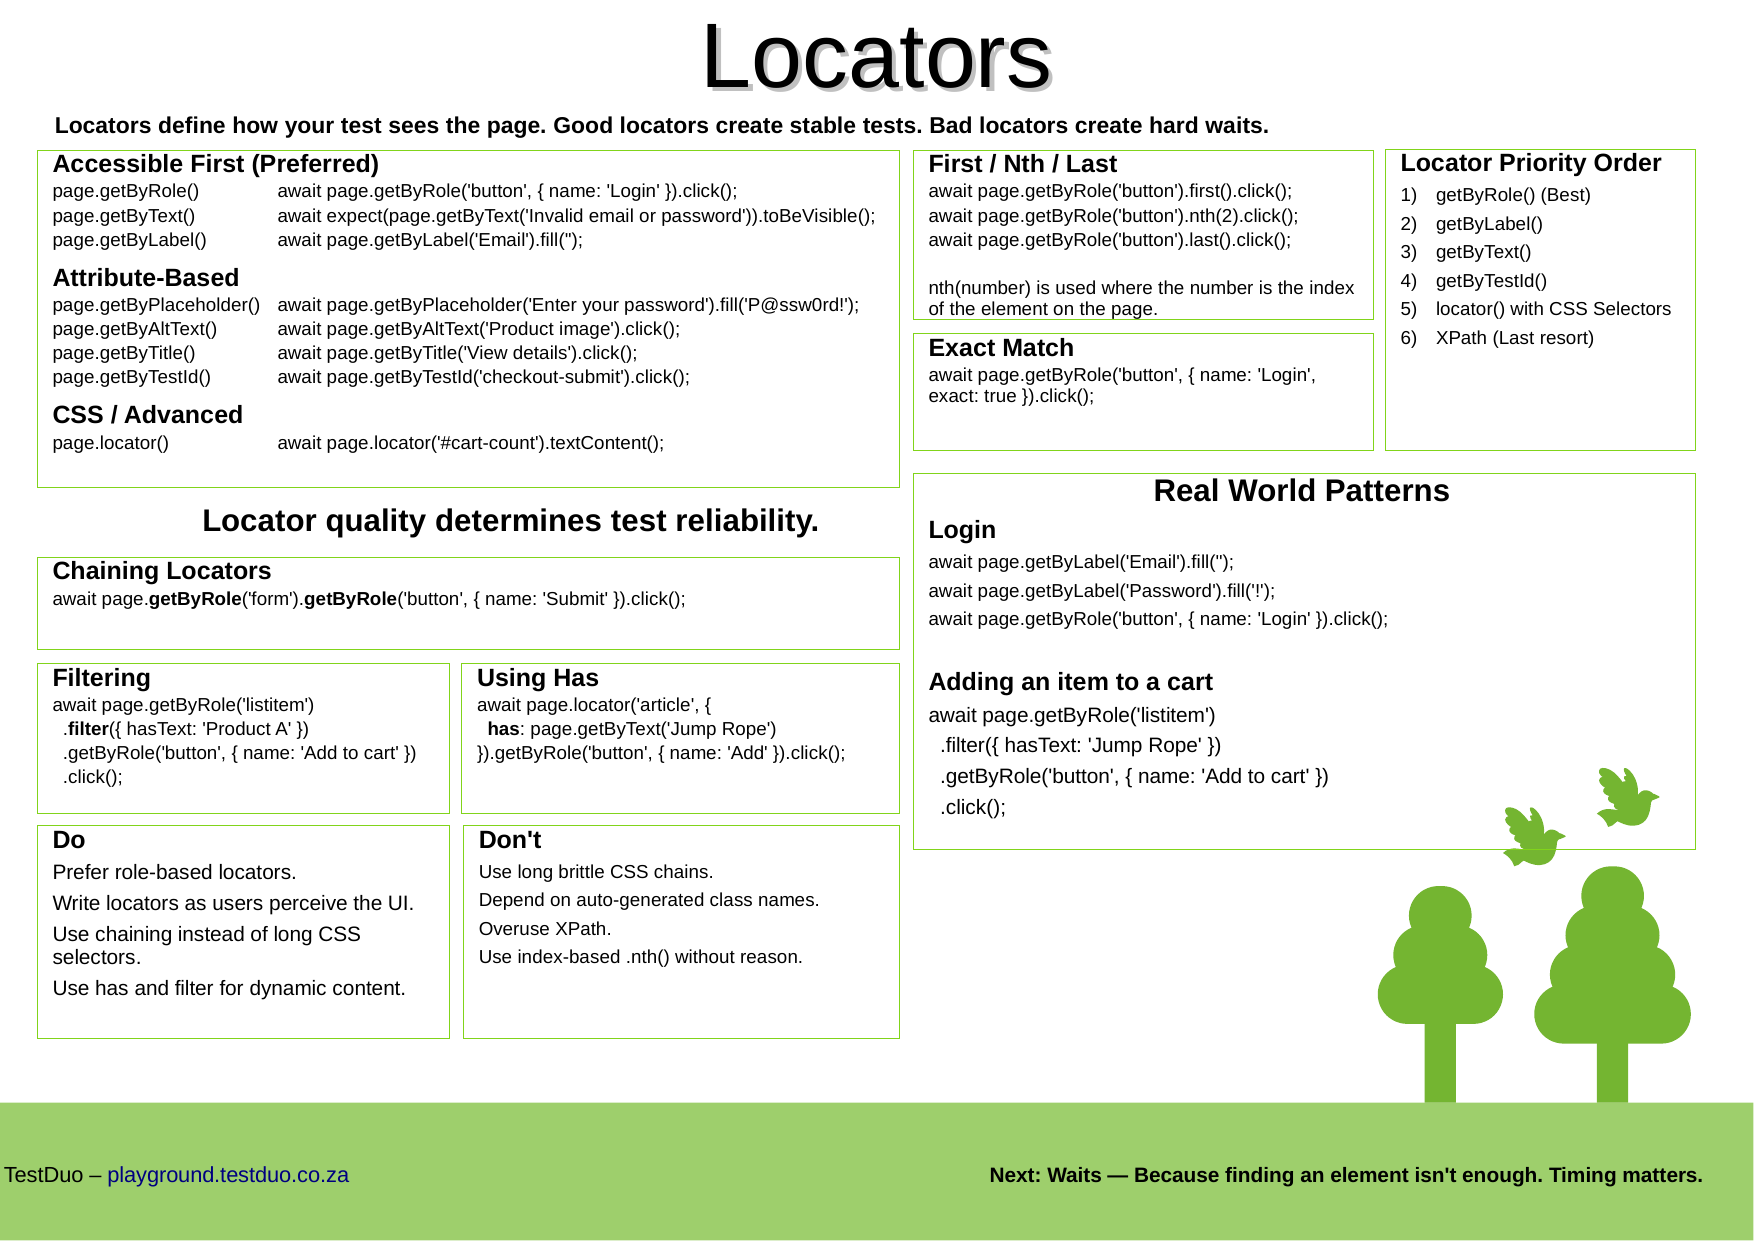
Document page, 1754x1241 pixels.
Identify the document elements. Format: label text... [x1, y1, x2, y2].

text_box First / Nth / Last await page.getByRole('button').first().click(); await page.getByRole('button').nth(2).click(); await page.getByRole('button').last().click(); nth(number) is used where the number is the index of the element on the page. [913, 150, 1374, 320]
text_box Chaining Locators await page.getByRole('form').getByRole('button', { name: 'Submit' }).click(); [37, 557, 900, 650]
text_box Don't Use long brittle CSS chains. Depend on auto-generated class names. Overuse XPath. Use index-based .nth() without reason. [463, 825, 900, 1039]
text_box Real World Patterns Login await page.getByLabel('Email').fill(''); await page.getByLabel('Password').fill('!'); await page.getByRole('button', { name: 'Login' }).click(); Adding an item to a cart await page.getByRole('listitem') .filter({ hasText: 'Jump Rope' }) .getByRole('button', { name: 'Add to cart' }) .click(); [913, 473, 1696, 850]
text_box Next: Waits — Because finding an element isn't enough. Timing matters. [974, 1156, 1754, 1195]
text_box Exact Match await page.getByRole('button', { name: 'Login', exact: true }).click(); [913, 333, 1374, 451]
text_box Using Has await page.locator('article', { has: page.getByText('Jump Rope') }).getByRole('button', { name: 'Add' }).click(); [461, 663, 900, 814]
text_box Do Prefer role-based locators. Write locators as users perceive the UI. Use chaining instead of long CSS selectors. Use has and filter for dynamic content. [37, 825, 450, 1039]
title TestDuo – playground.testduo.co.za [3, 1150, 825, 1201]
title Locators [93, 0, 1660, 112]
text_box Accessible First (Preferred) page.getByRole() await page.getByRole('button', { name: 'Login' }).click(); page.getByText() await expect(page.getByText('Invalid email or password')).toBeVisible(); page.getByLabel() await page.getByLabel('Email').fill(''); Attribute-Based page.getByPlaceholder() await page.getByPlaceholder('Enter your password').fill('P@ssw0rd!'); page.getByAltText() await page.getByAltText('Product image').click(); page.getByTitle() await page.getByTitle('View details').click(); page.getByTestId() await page.getByTestId('checkout-submit').click(); CSS / Advanced page.locator() await page.locator('#cart-count').textContent(); [37, 150, 900, 488]
text_box Locators define how your test sees the page. Good locators create stable tests. Bad locators create hard waits. [39, 112, 1710, 151]
text_box Locator quality determines test reliability. [187, 495, 863, 546]
text_box Filtering await page.getByRole('listitem') .filter({ hasText: 'Product A' }) .getByRole('button', { name: 'Add to cart' }) .click(); [37, 663, 450, 814]
text_box Locator Priority Order getByRole() (Best) getByLabel() getByText() getByTestId() locator() with CSS Selectors XPath (Last resort) [1385, 149, 1696, 451]
